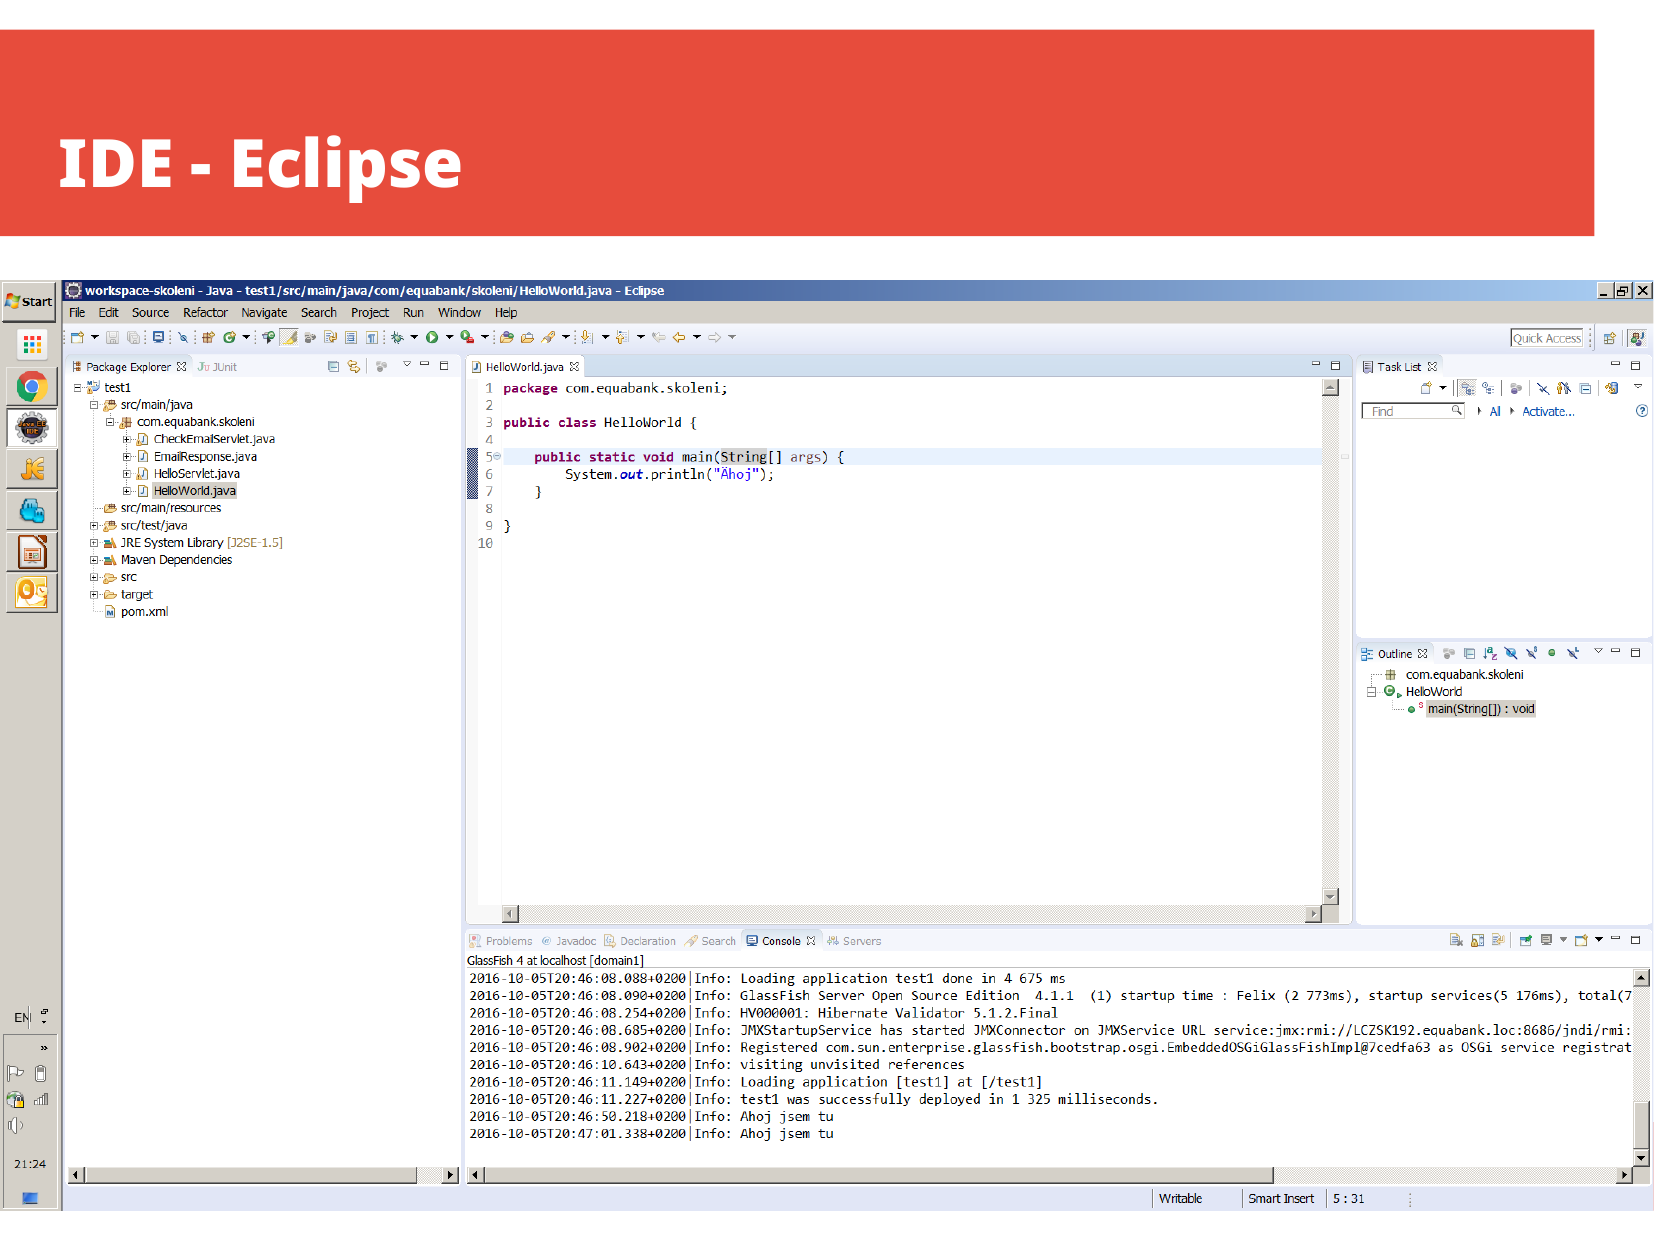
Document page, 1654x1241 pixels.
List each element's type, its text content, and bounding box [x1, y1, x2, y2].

picture [0, 280, 1654, 1211]
title IDE - Eclipse [59, 59, 1595, 207]
